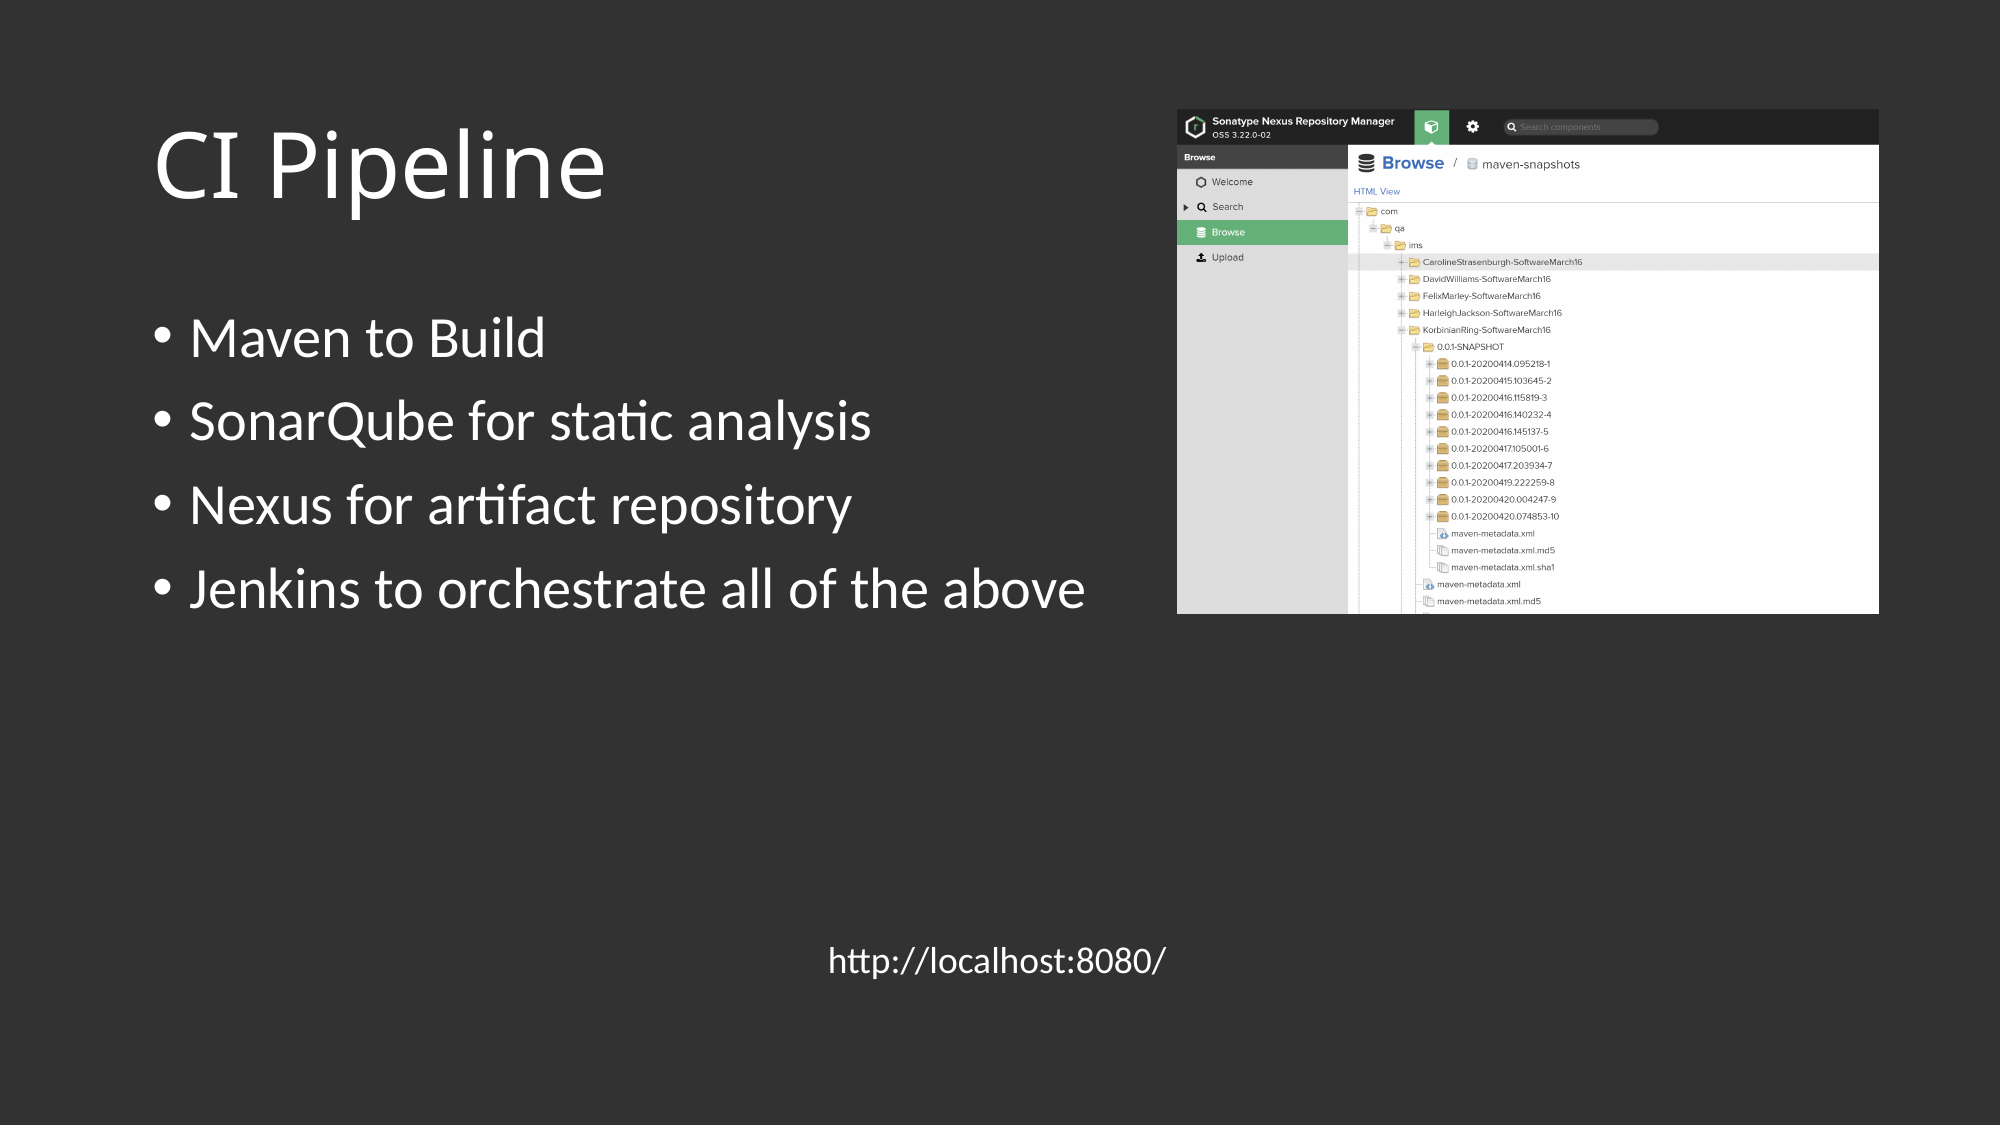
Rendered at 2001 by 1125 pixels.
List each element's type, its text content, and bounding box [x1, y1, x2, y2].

list Maven to Build SonarQube for static analysis Nexus for artifact repository Jenkins to orchestrate all of the above [137, 299, 1863, 1014]
text_box http://localhost:8080/ [812, 928, 1188, 990]
title CI Pipeline [137, 59, 1863, 278]
picture [1177, 109, 1879, 614]
